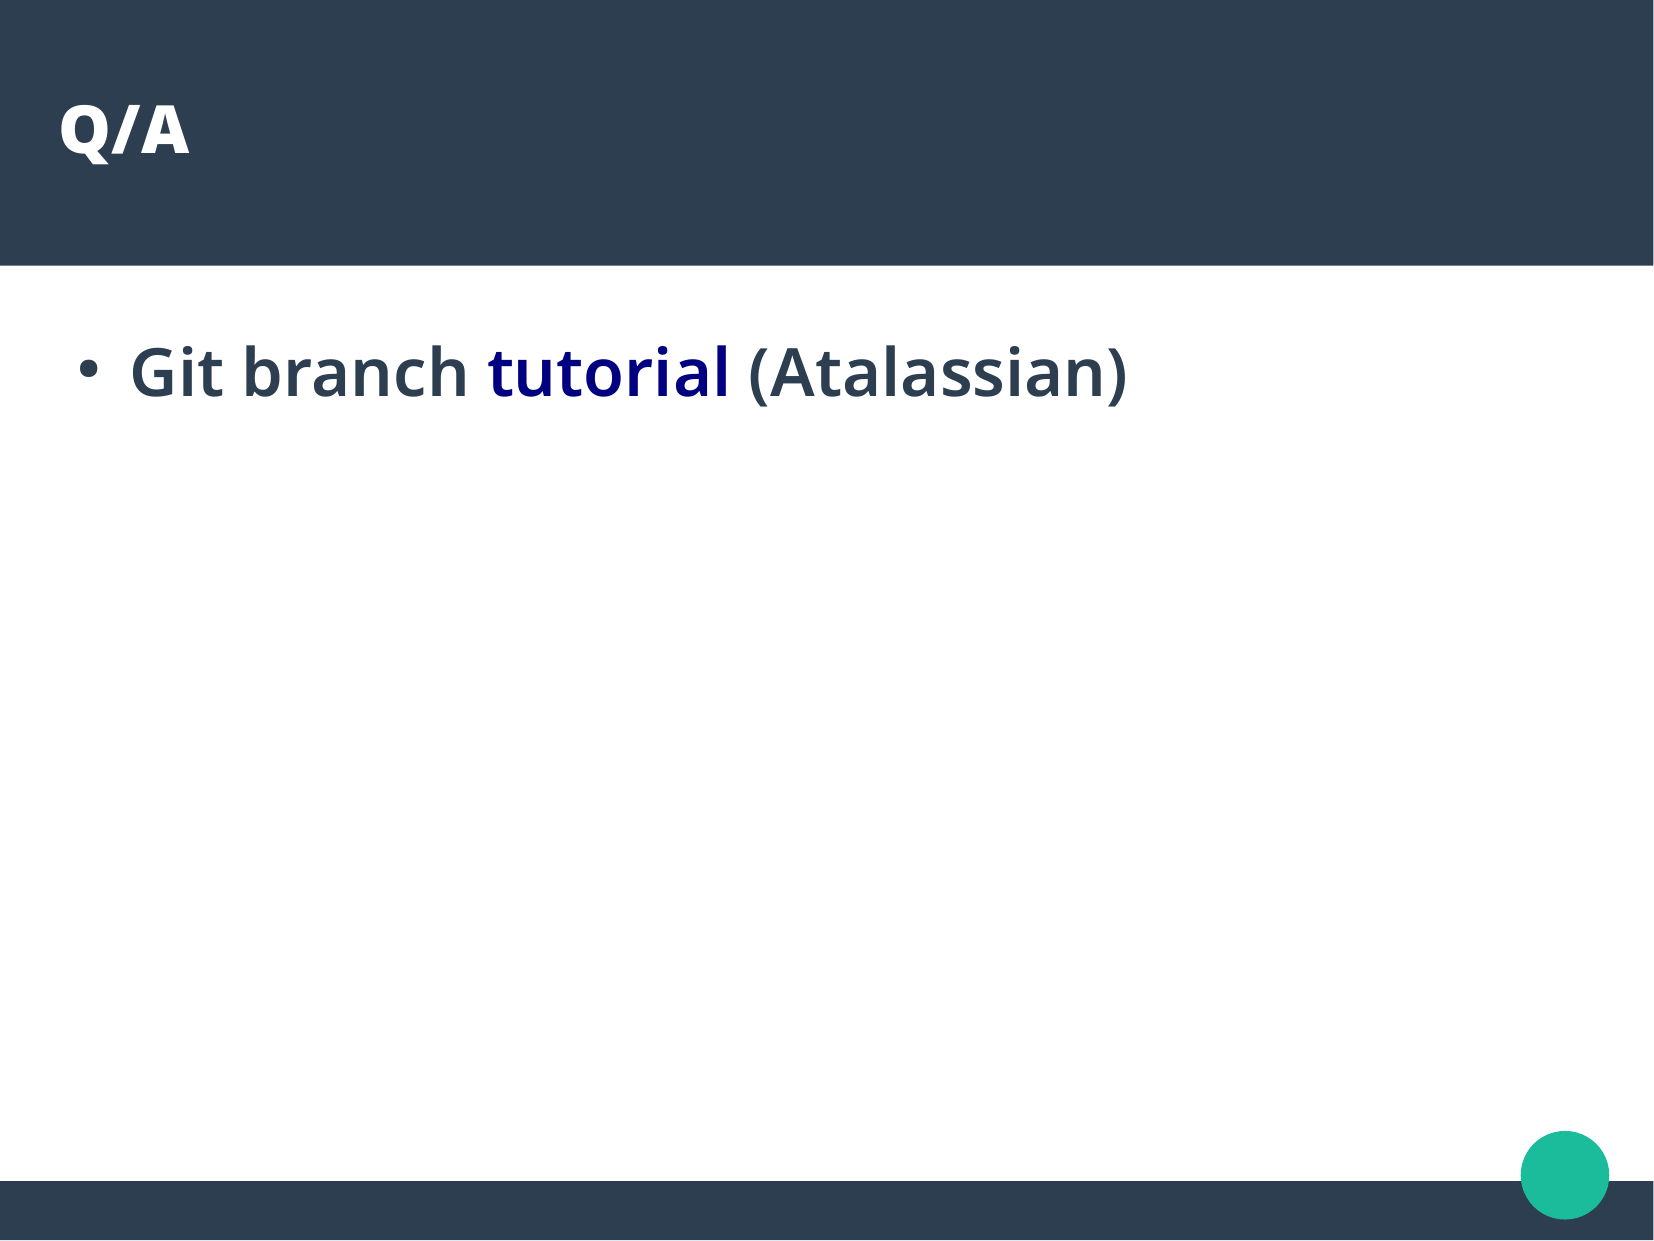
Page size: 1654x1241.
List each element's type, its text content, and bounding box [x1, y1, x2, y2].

title Q/A [59, 49, 1595, 207]
list Git branch tutorial (Atalassian) [59, 324, 1595, 1152]
